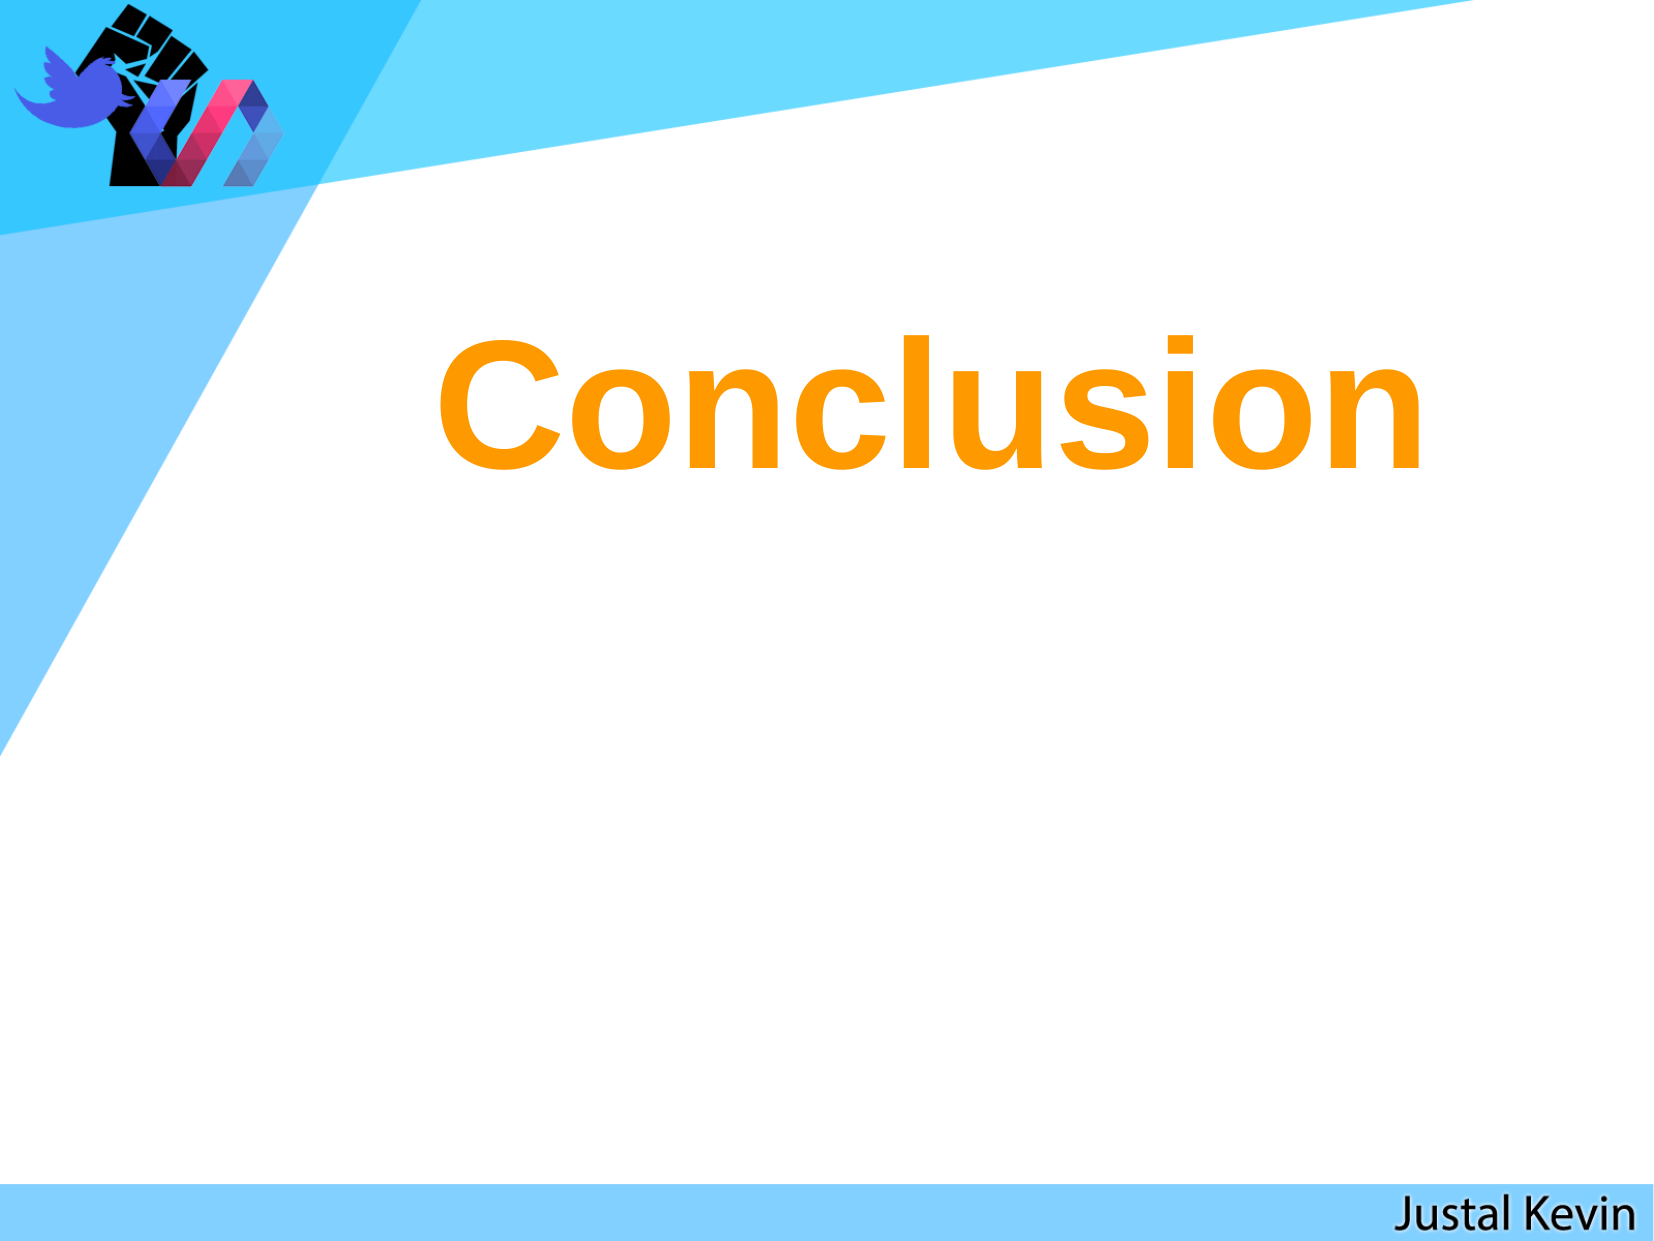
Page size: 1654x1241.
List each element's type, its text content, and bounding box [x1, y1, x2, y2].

text_box Conclusion [271, 295, 1595, 515]
picture [0, 0, 1654, 1241]
